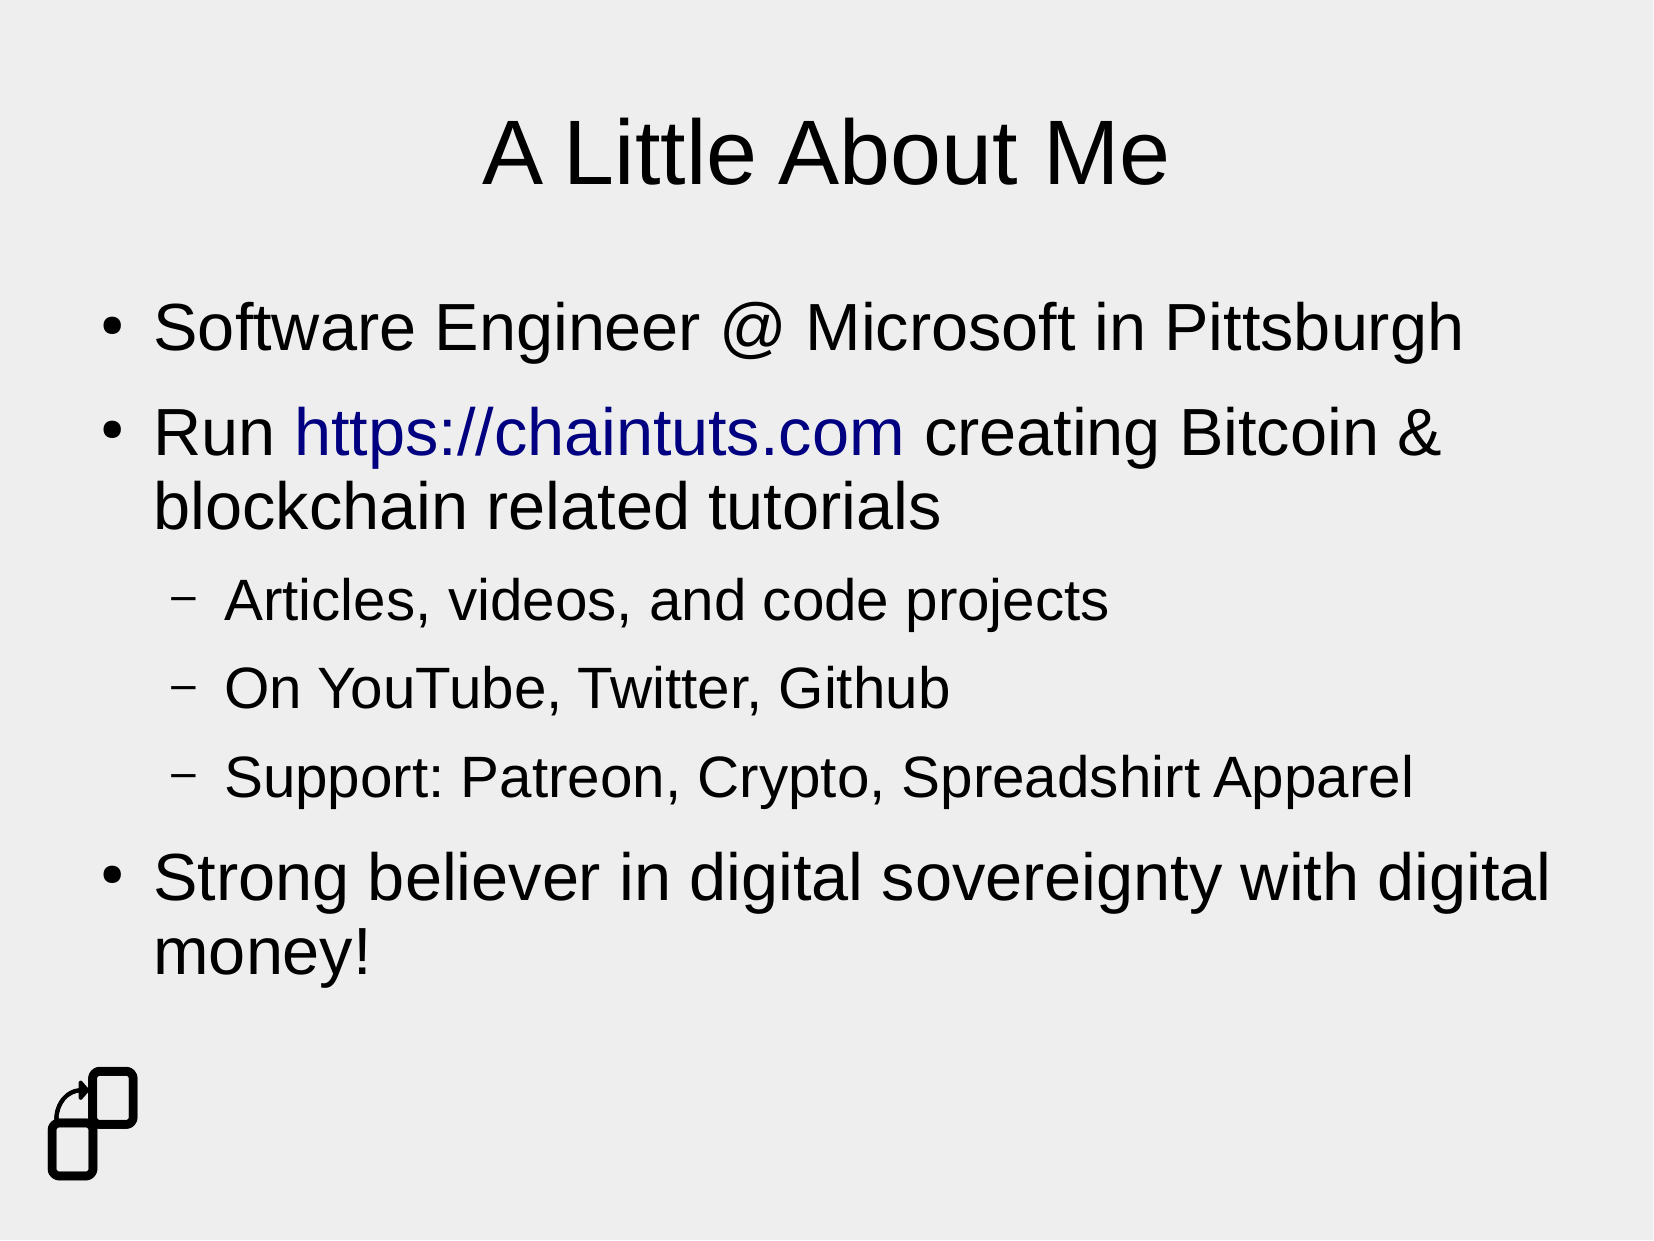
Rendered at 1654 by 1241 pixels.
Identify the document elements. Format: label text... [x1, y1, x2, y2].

picture [30, 1062, 153, 1186]
list Software Engineer @ Microsoft in Pittsburgh Run https://chaintuts.com creating Bitcoin & blockchain related tutorials Articles, videos, and code projects On YouTube, Twitter, Github Support: Patreon, Crypto, Spreadshirt Apparel Strong believer in digital sovereignty with digital money! [82, 290, 1571, 1010]
title A Little About Me [82, 49, 1571, 257]
